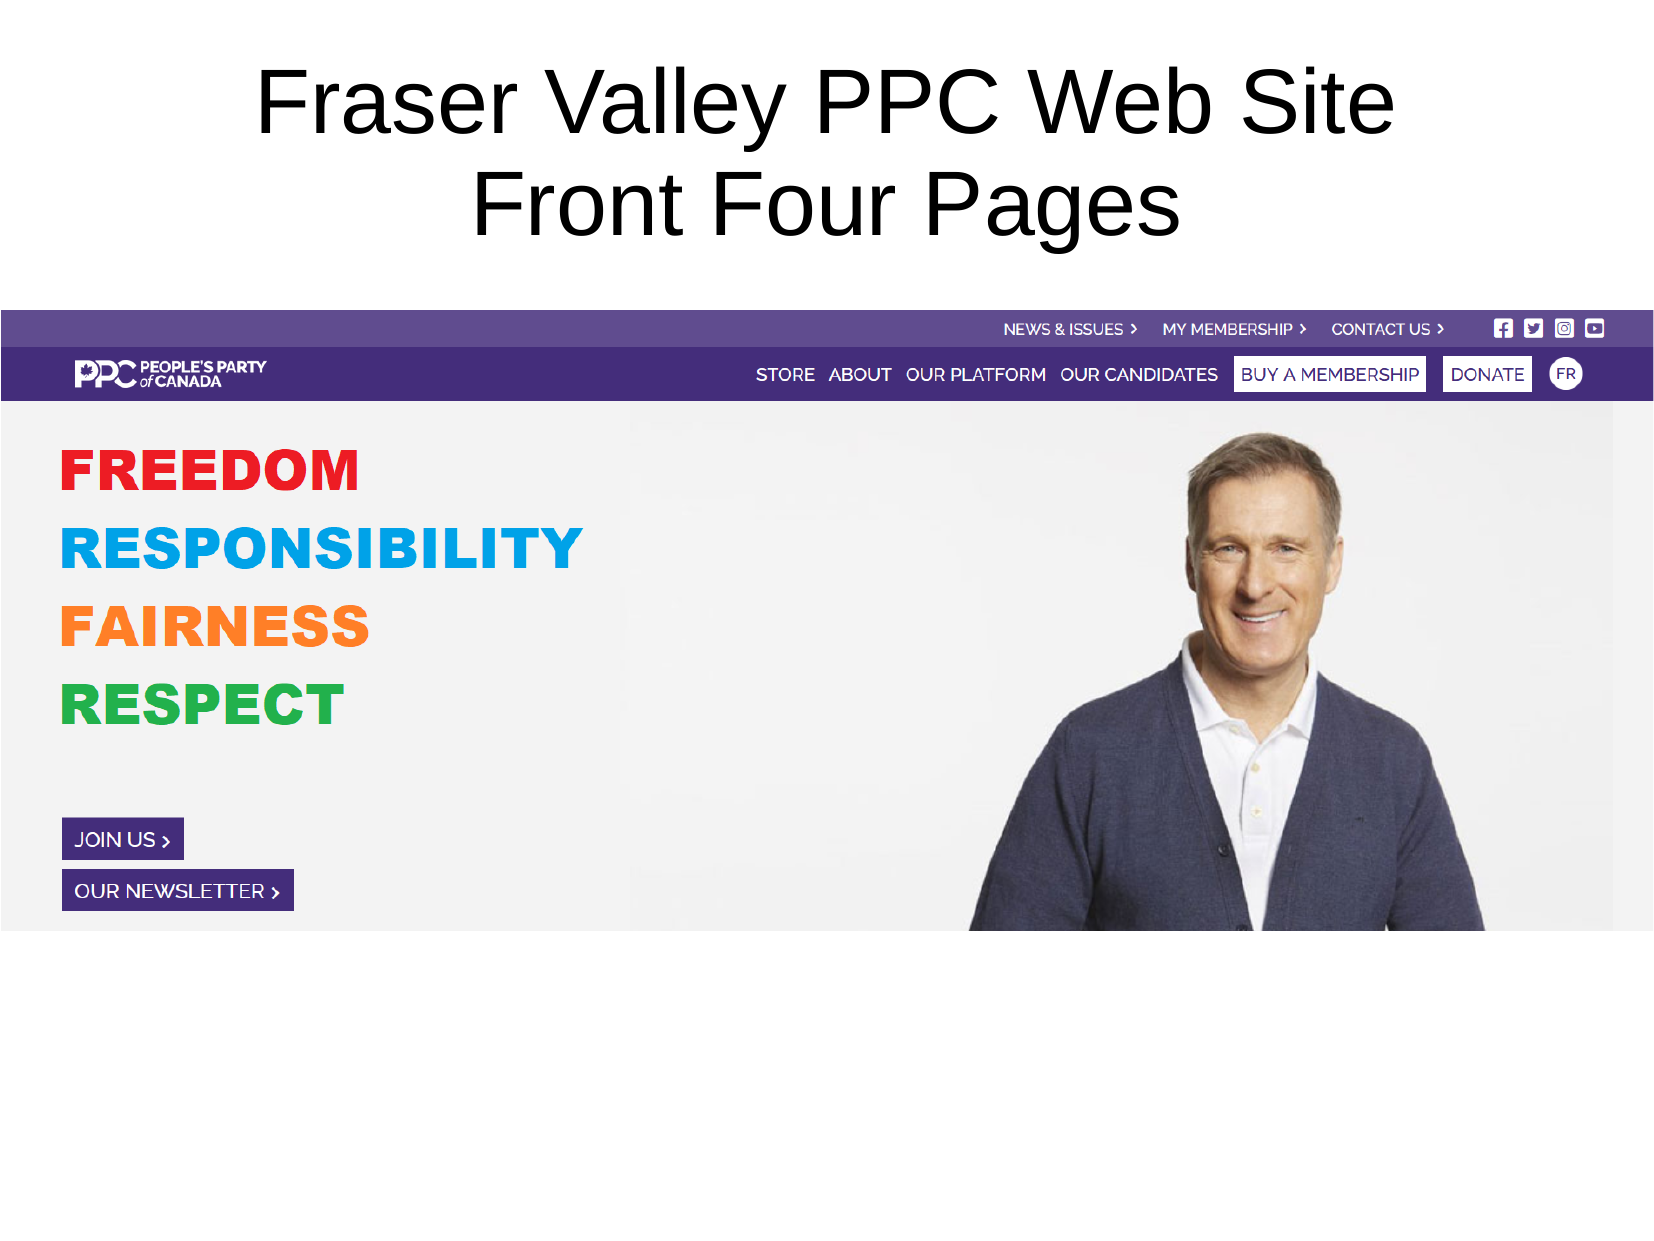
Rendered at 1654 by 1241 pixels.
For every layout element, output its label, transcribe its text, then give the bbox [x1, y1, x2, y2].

picture [1, 310, 1654, 931]
title Fraser Valley PPC Web Site Front Four Pages [82, 49, 1571, 257]
